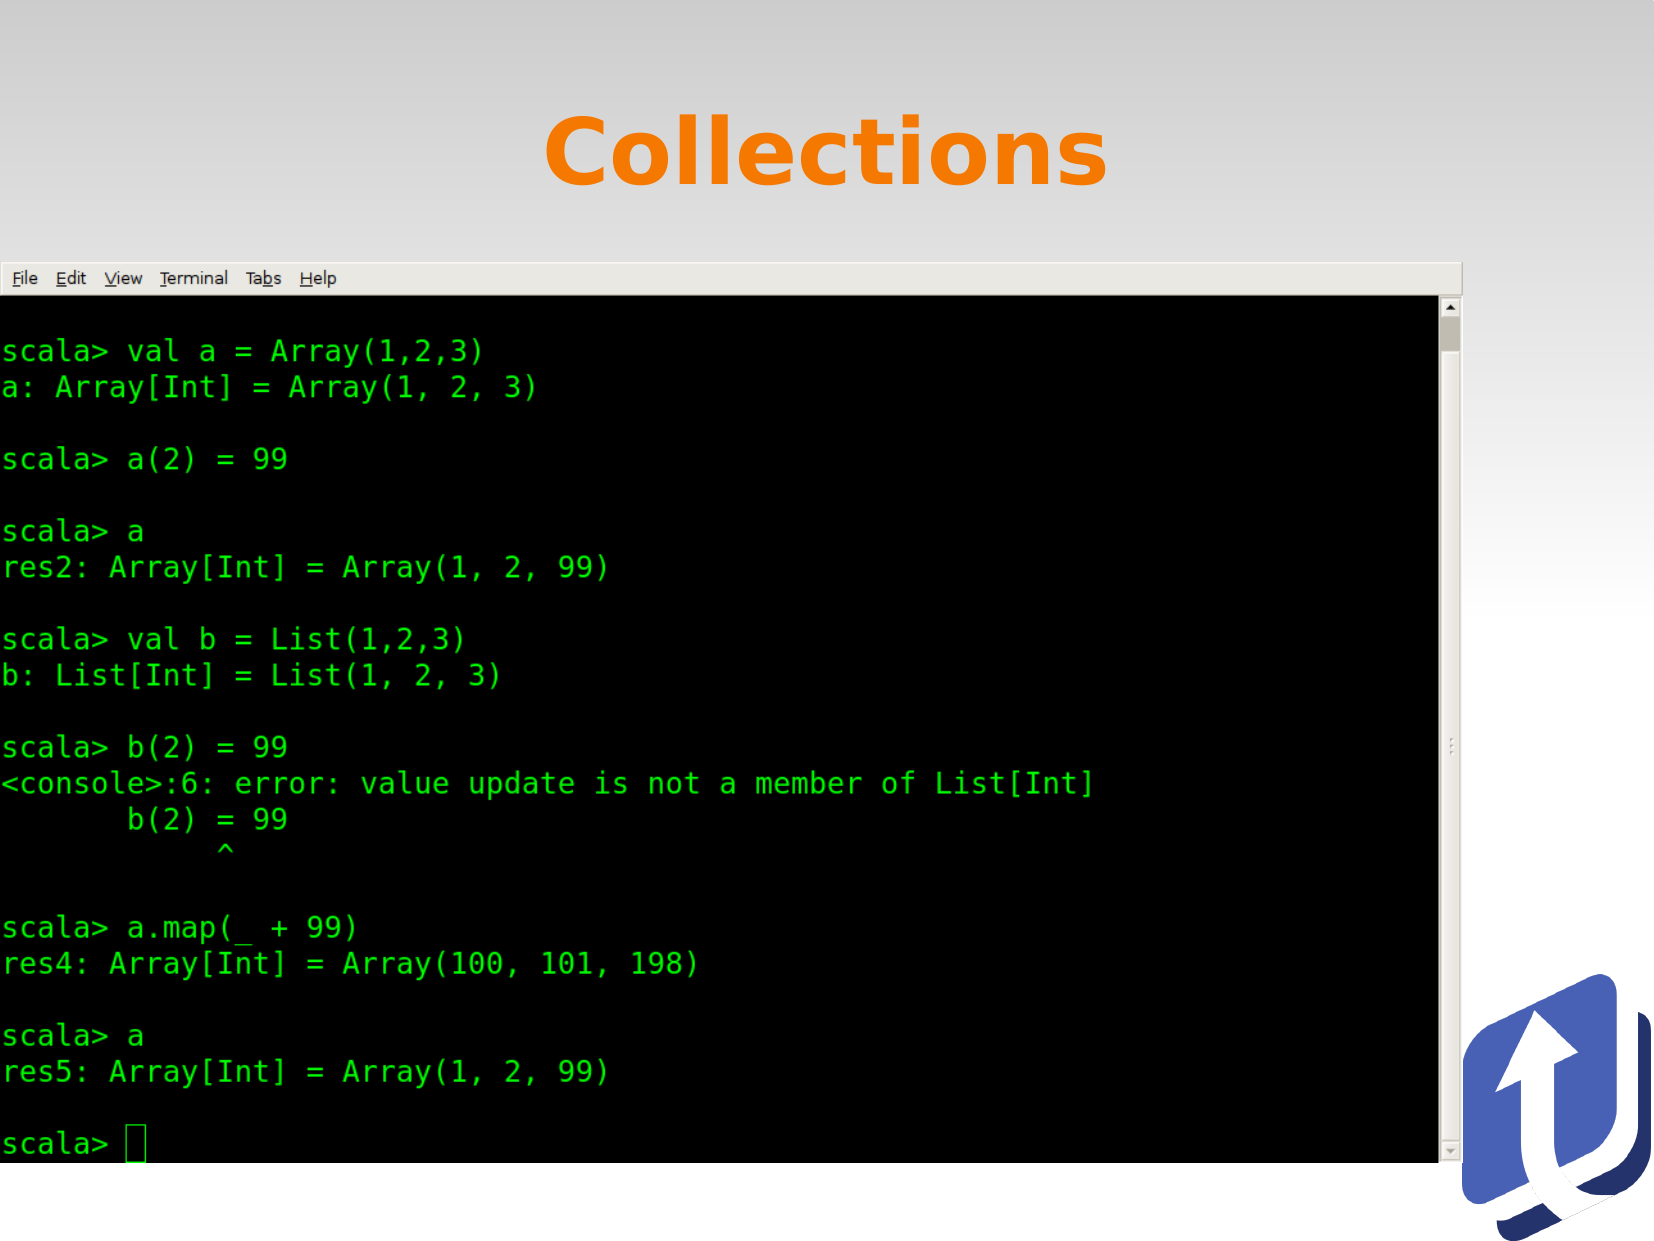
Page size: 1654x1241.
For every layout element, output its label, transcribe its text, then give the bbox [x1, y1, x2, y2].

picture [0, 261, 1651, 1241]
title Collections [82, 56, 1571, 250]
